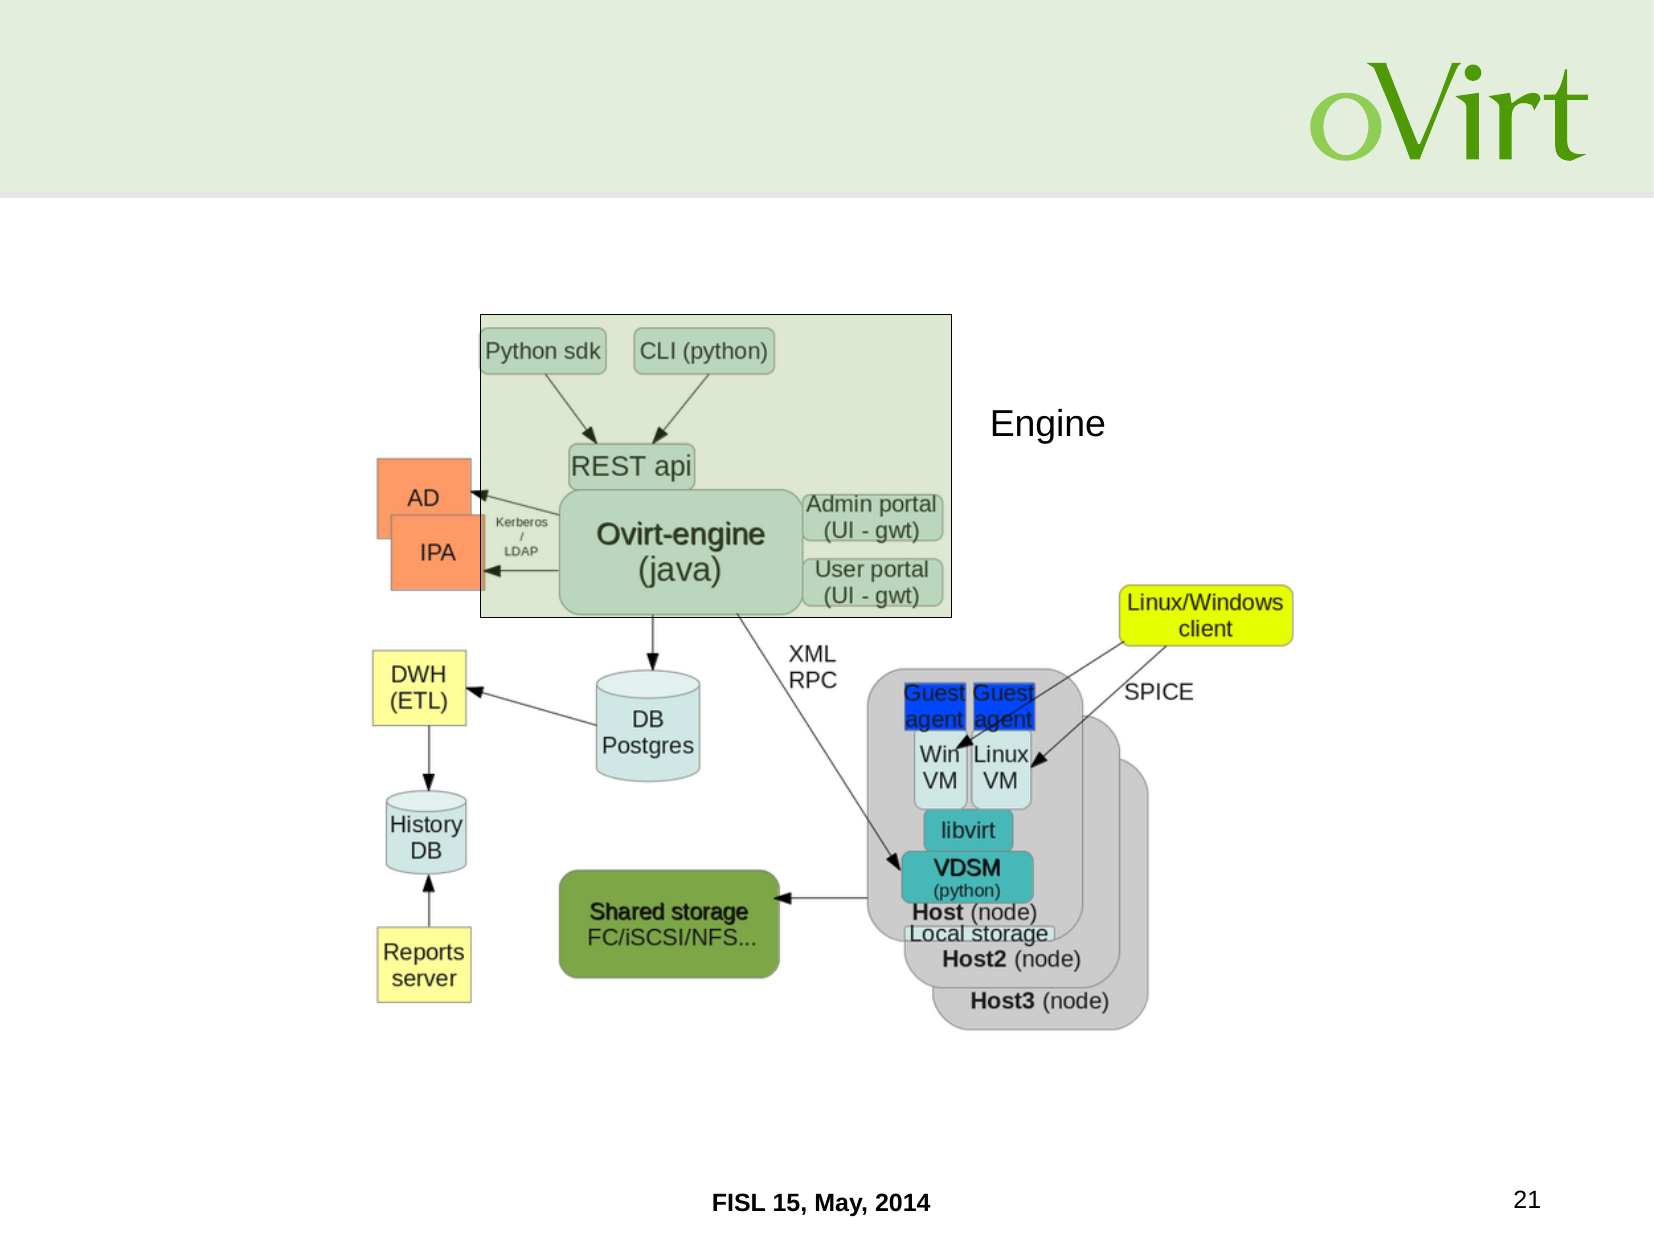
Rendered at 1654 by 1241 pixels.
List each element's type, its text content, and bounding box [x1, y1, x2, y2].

text_box [480, 314, 952, 618]
picture [317, 244, 1344, 1039]
text_box Engine [975, 394, 1121, 452]
